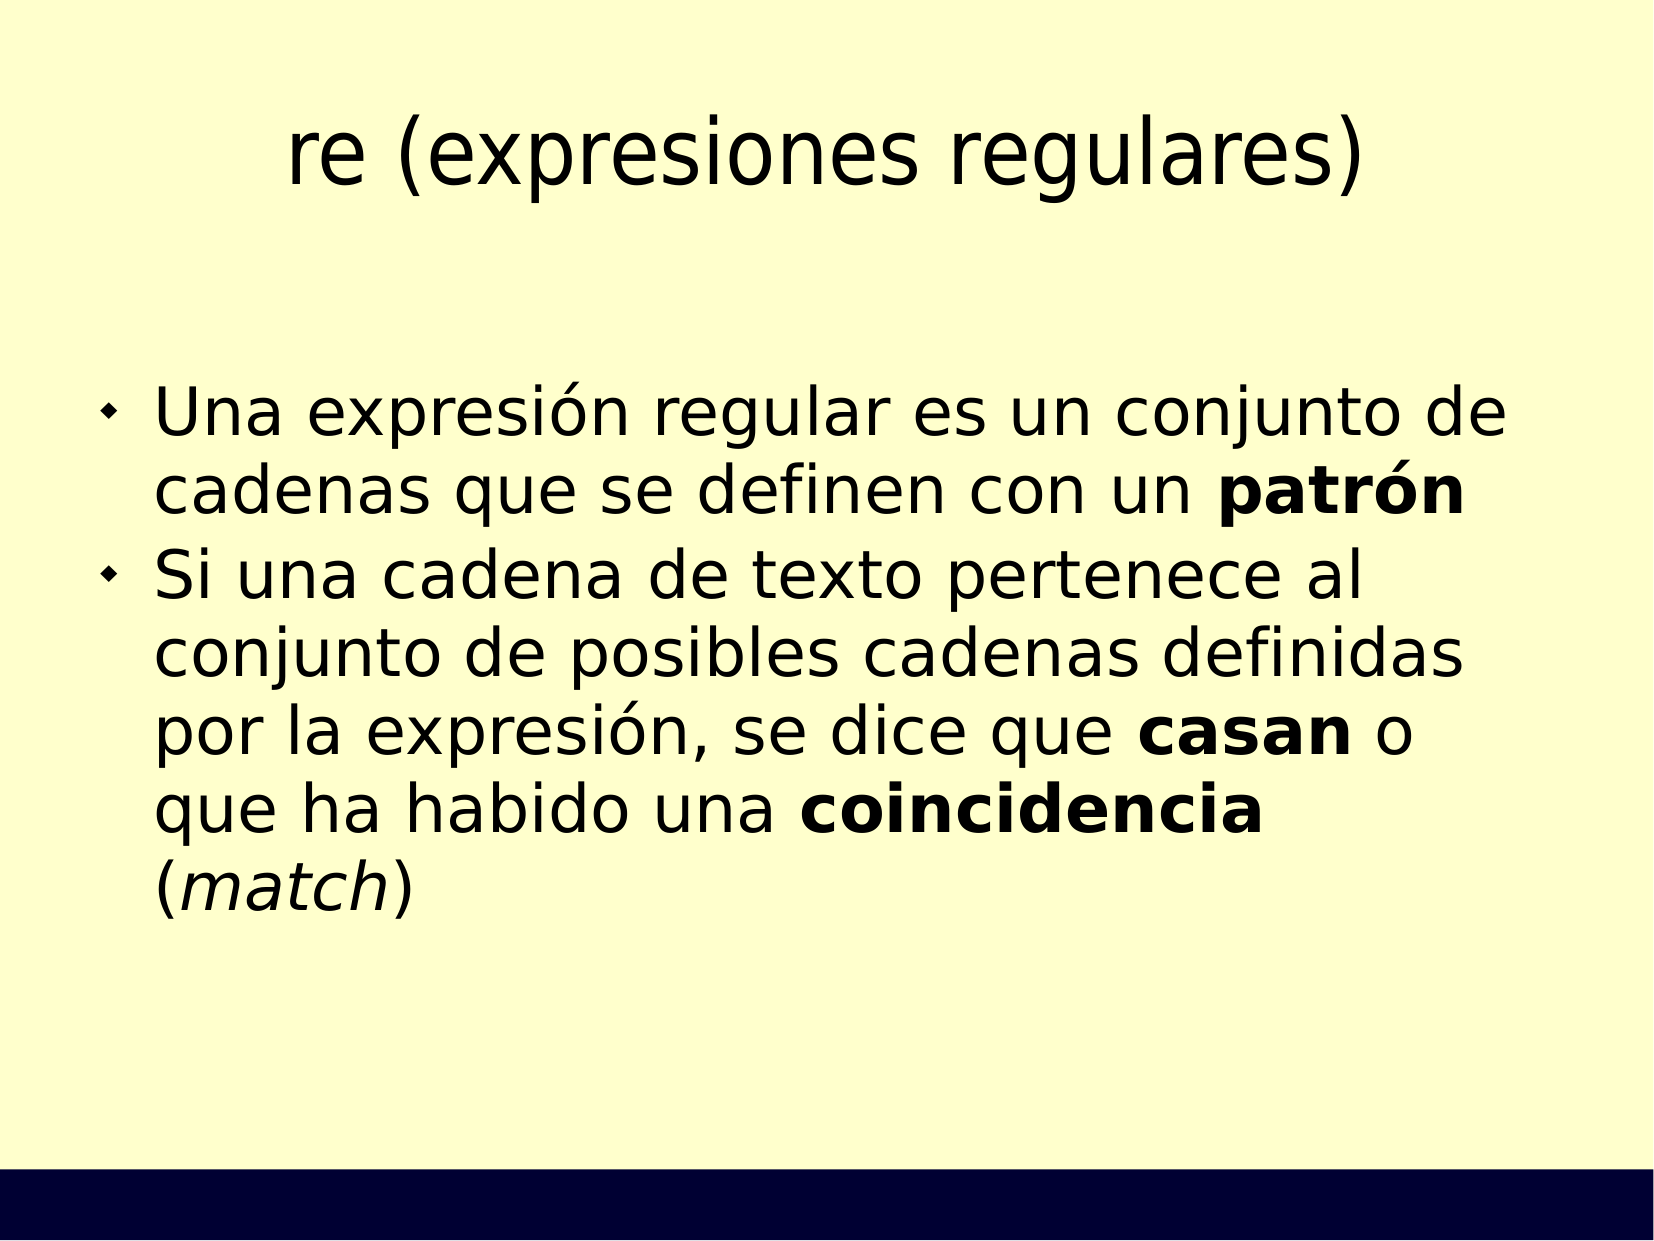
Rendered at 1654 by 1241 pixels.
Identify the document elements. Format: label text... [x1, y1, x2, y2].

list Una expresión regular es un conjunto de cadenas que se definen con un patrón Si una cadena de texto pertenece al conjunto de posibles cadenas definidas por la expresión, se dice que casan o que ha habido una coincidencia (match) [82, 290, 1538, 1010]
title re (expresiones regulares) [82, 49, 1571, 257]
